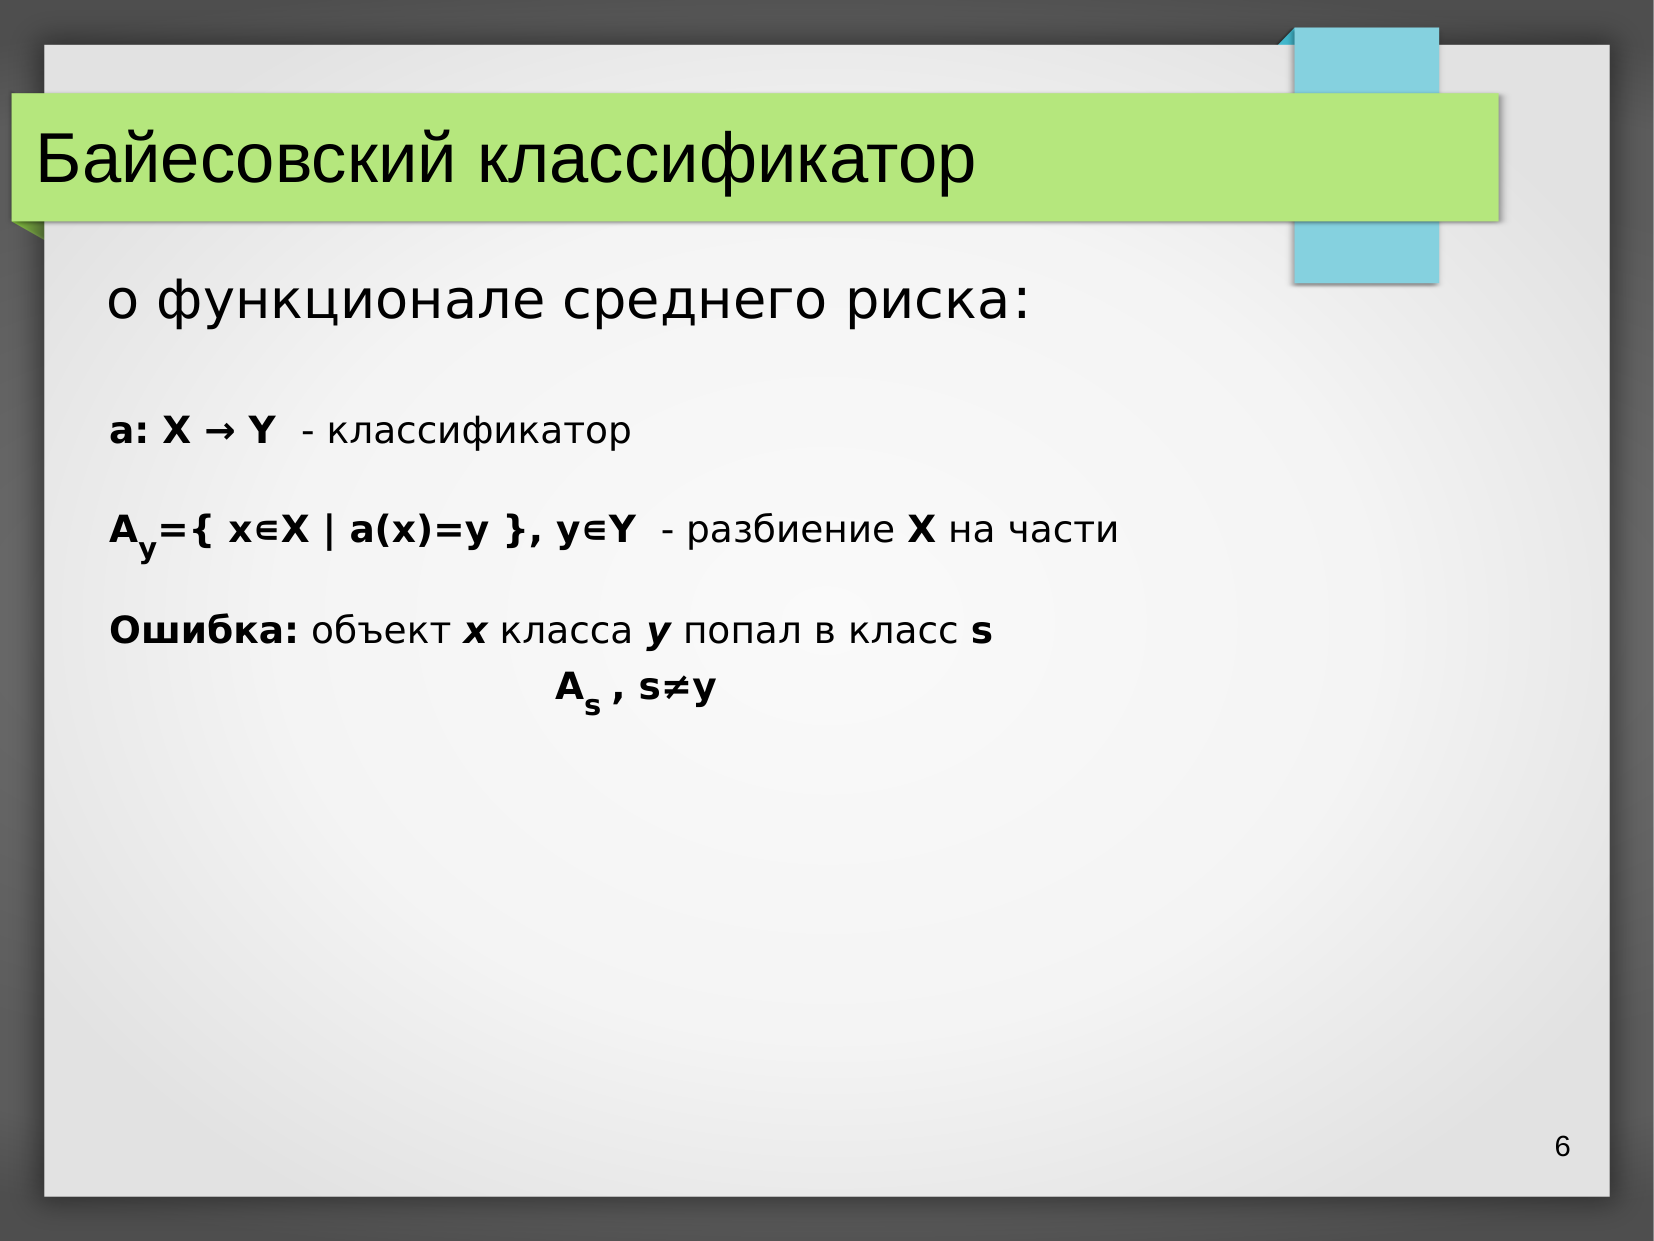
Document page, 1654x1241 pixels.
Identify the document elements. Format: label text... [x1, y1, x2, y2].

picture [0, 0, 1654, 1241]
title о функционале среднего риска: [106, 254, 1123, 334]
title Байесовский классификатор [35, 118, 1489, 199]
text_box a: X → Y - классификатор Ay={ x∊X | a(x)=y }, y∊Y - разбиение Х на части Ошибка: объект x класса y попал в класс s As , s≠y [94, 401, 1477, 745]
